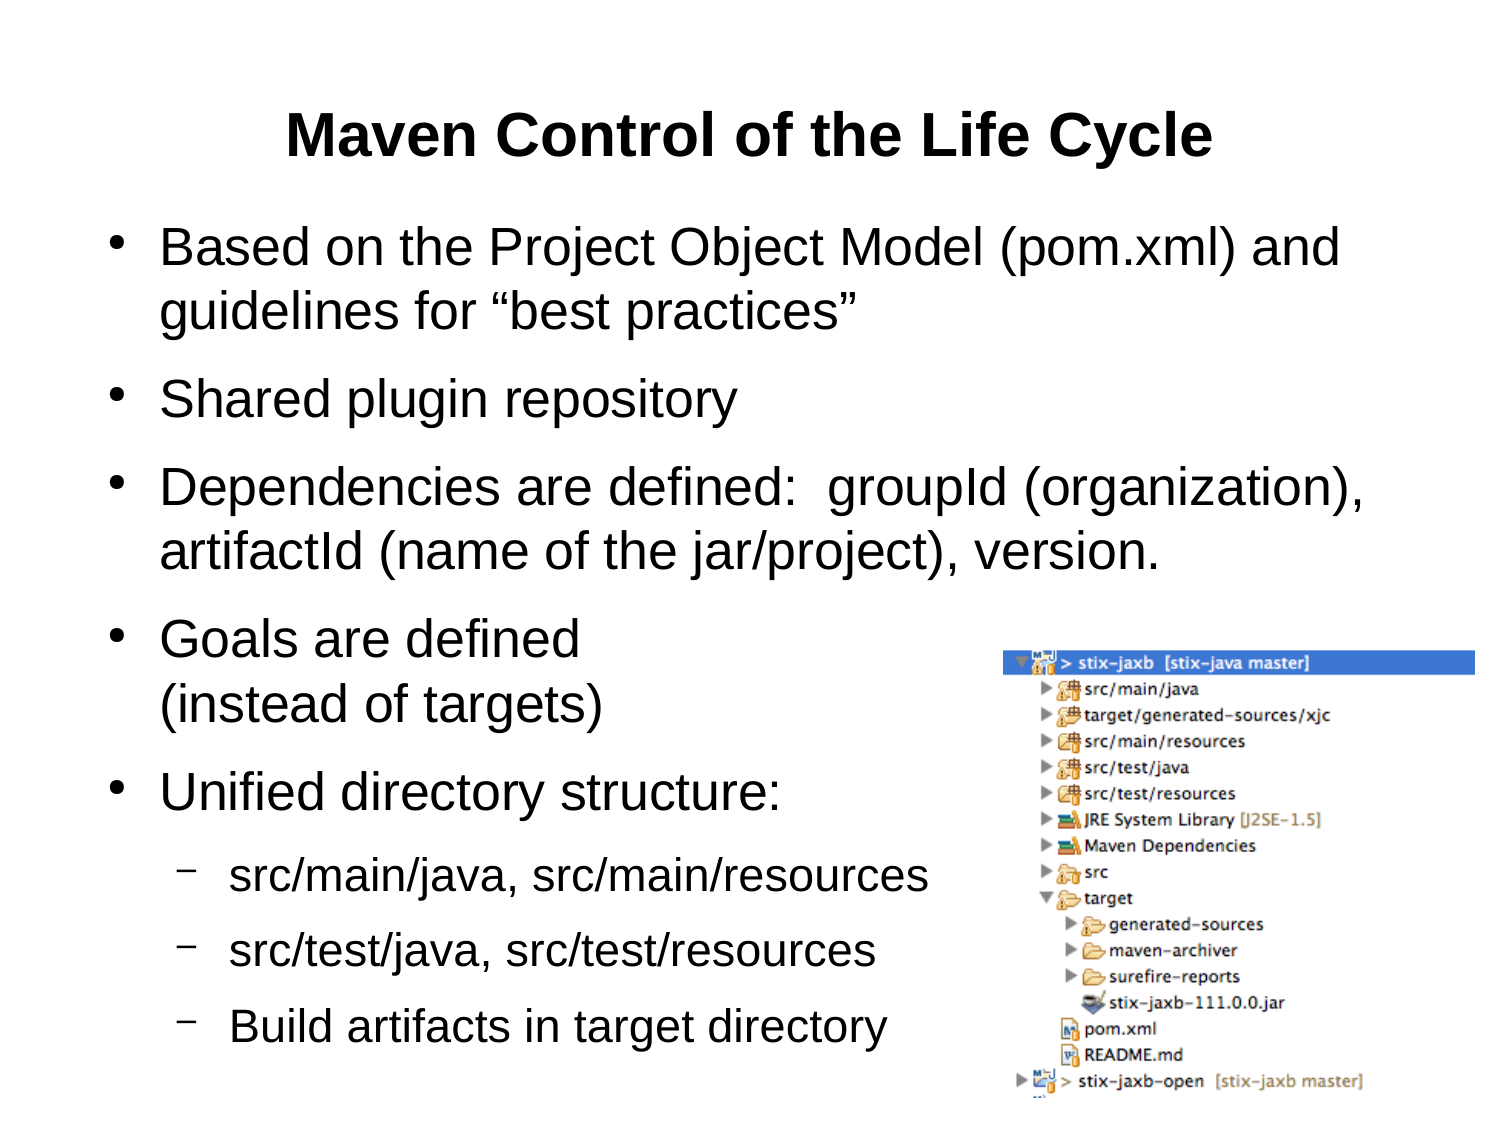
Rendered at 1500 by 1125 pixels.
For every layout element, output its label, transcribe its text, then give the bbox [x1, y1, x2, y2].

list Based on the Project Object Model (pom.xml) and guidelines for “best practices” Shared plugin repository Dependencies are defined: groupId (organization), artifactId (name of the jar/project), version. Goals are defined (instead of targets) Unified directory structure: src/main/java, src/main/resources src/test/java, src/test/resources Build artifacts in target directory [75, 204, 1395, 1075]
title Maven Control of the Life Cycle [75, 44, 1425, 177]
picture [1003, 649, 1475, 1098]
